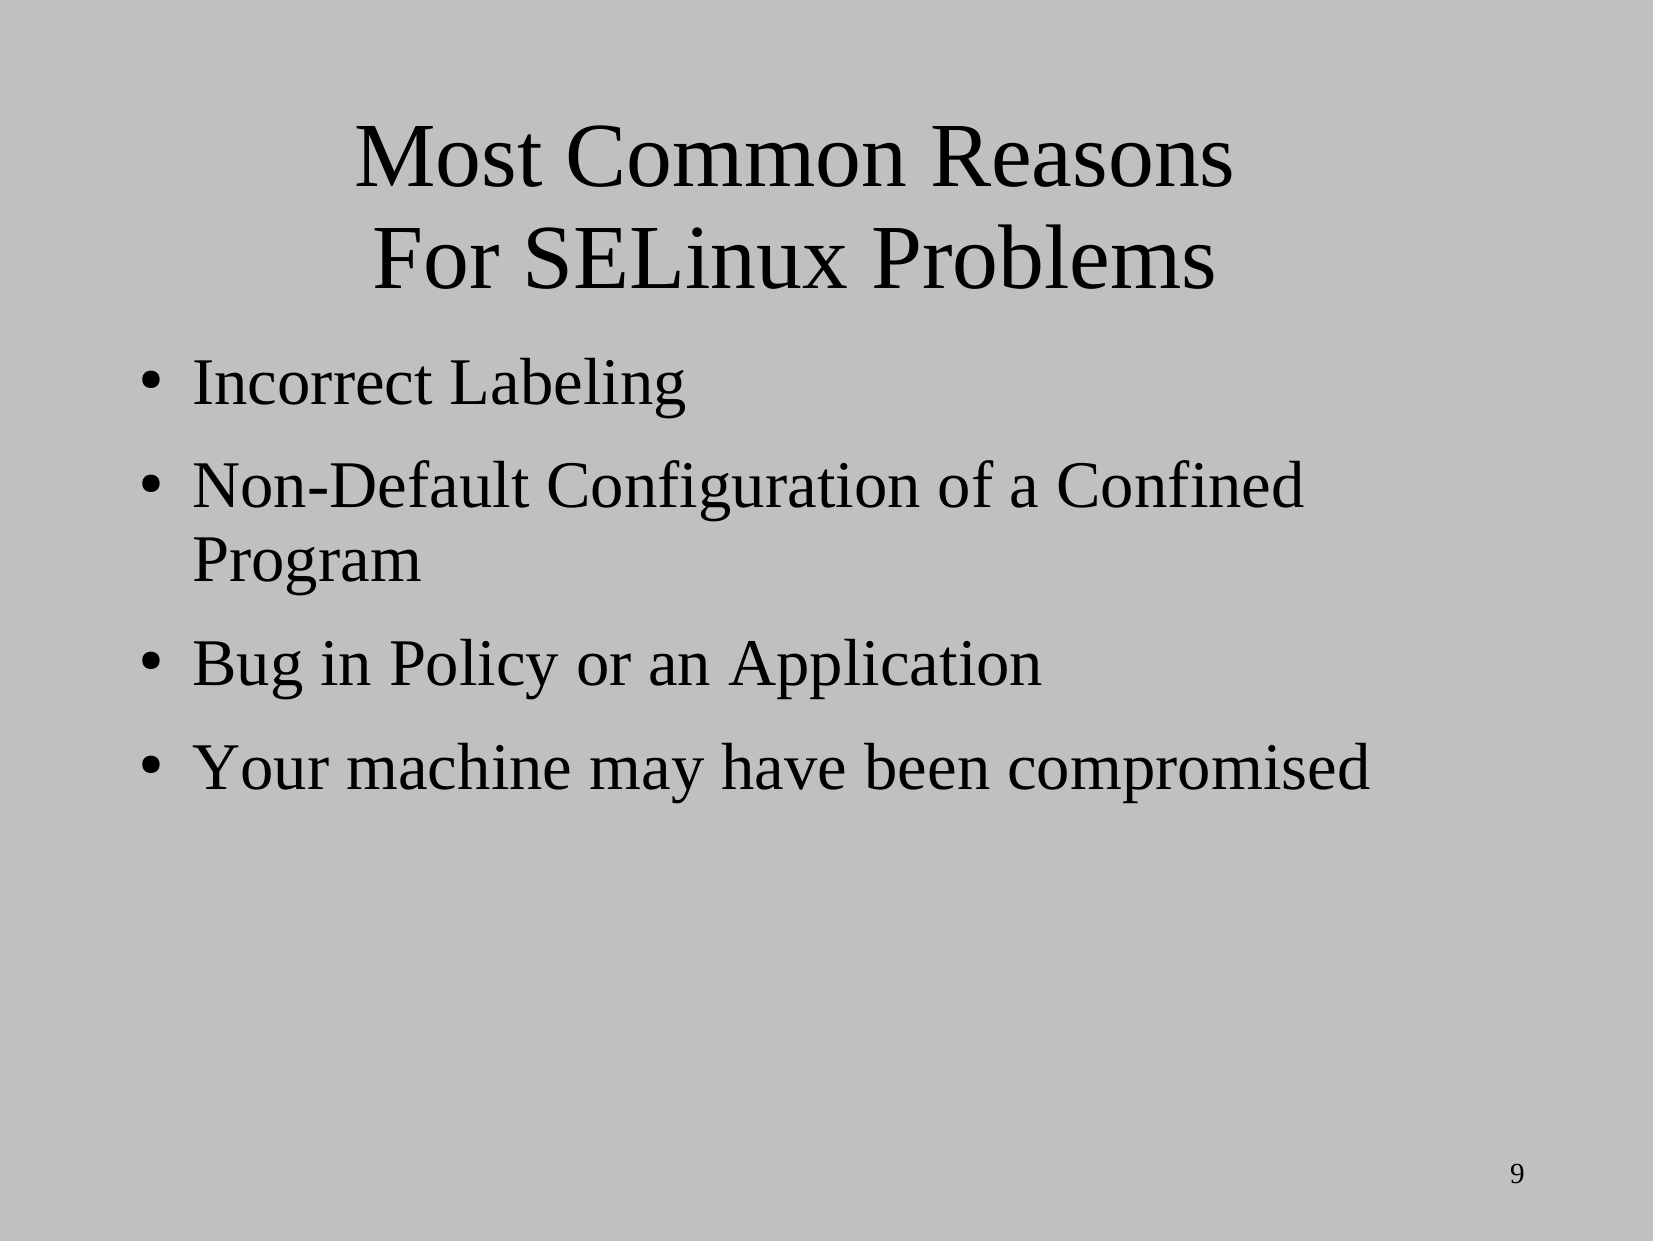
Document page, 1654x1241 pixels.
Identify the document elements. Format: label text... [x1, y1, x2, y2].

list Incorrect Labeling Non-Default Configuration of a Confined Program Bug in Policy or an Application Your machine may have been compromised [121, 344, 1534, 1164]
title Most Common Reasons For SELinux Problems [312, 102, 1279, 310]
